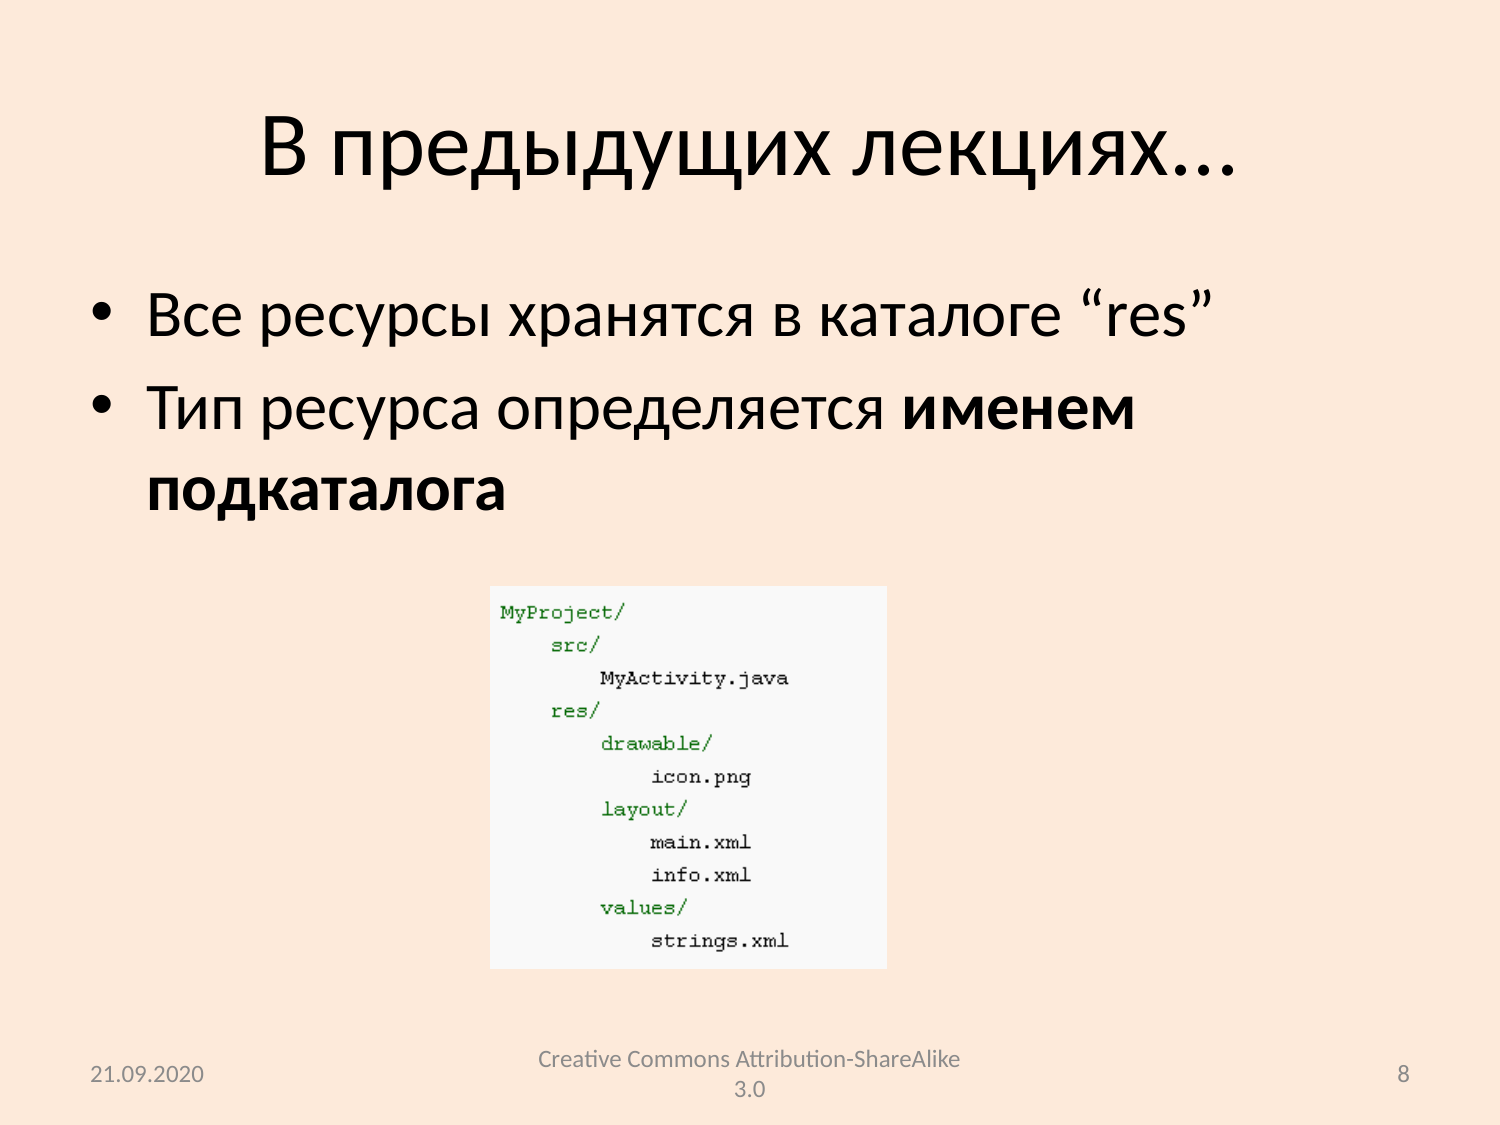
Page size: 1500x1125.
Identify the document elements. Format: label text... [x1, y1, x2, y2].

title В предыдущих лекциях... [75, 45, 1425, 233]
picture [490, 586, 887, 969]
list Все ресурсы хранятся в каталоге “res” Тип ресурса определяется именем подкаталога [75, 262, 1425, 1005]
